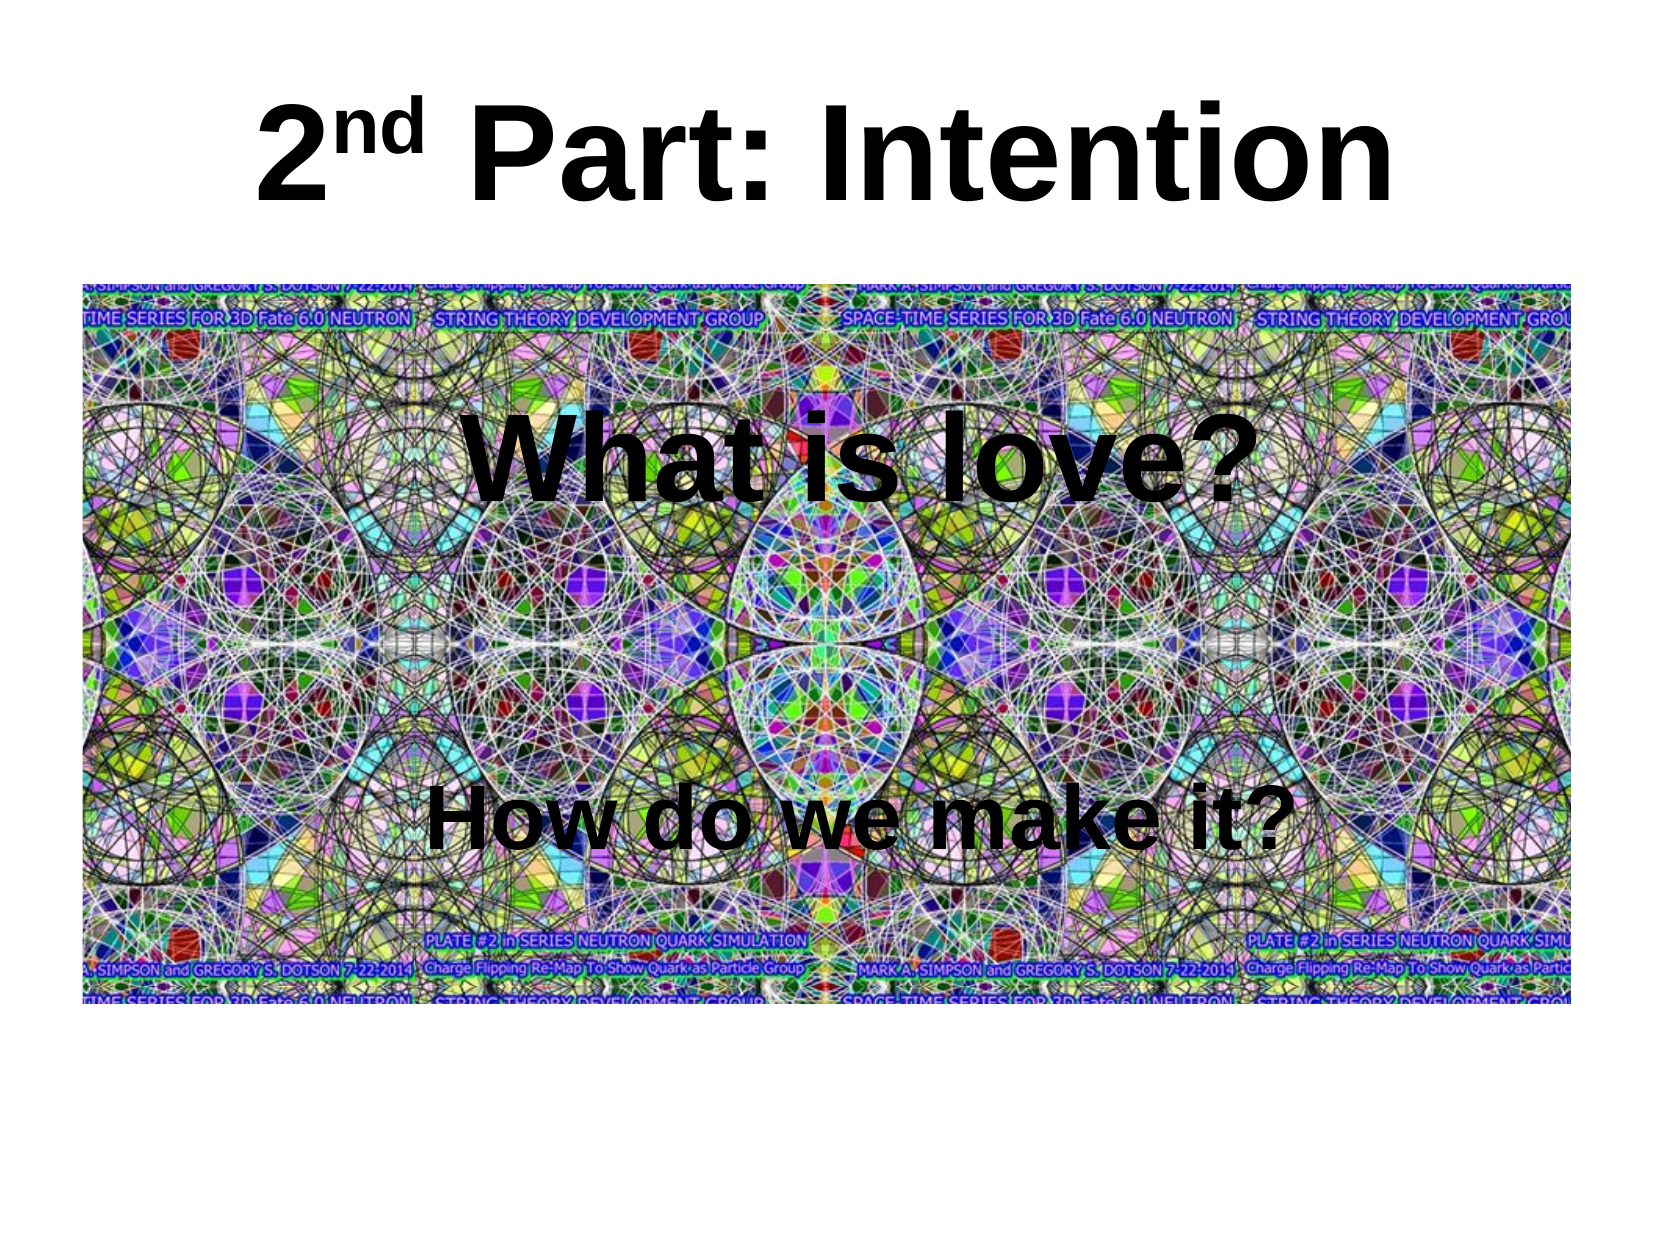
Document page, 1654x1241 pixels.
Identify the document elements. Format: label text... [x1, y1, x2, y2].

list What is love? How do we make it? [82, 284, 1571, 1004]
title 2nd Part: Intention [82, 49, 1571, 257]
